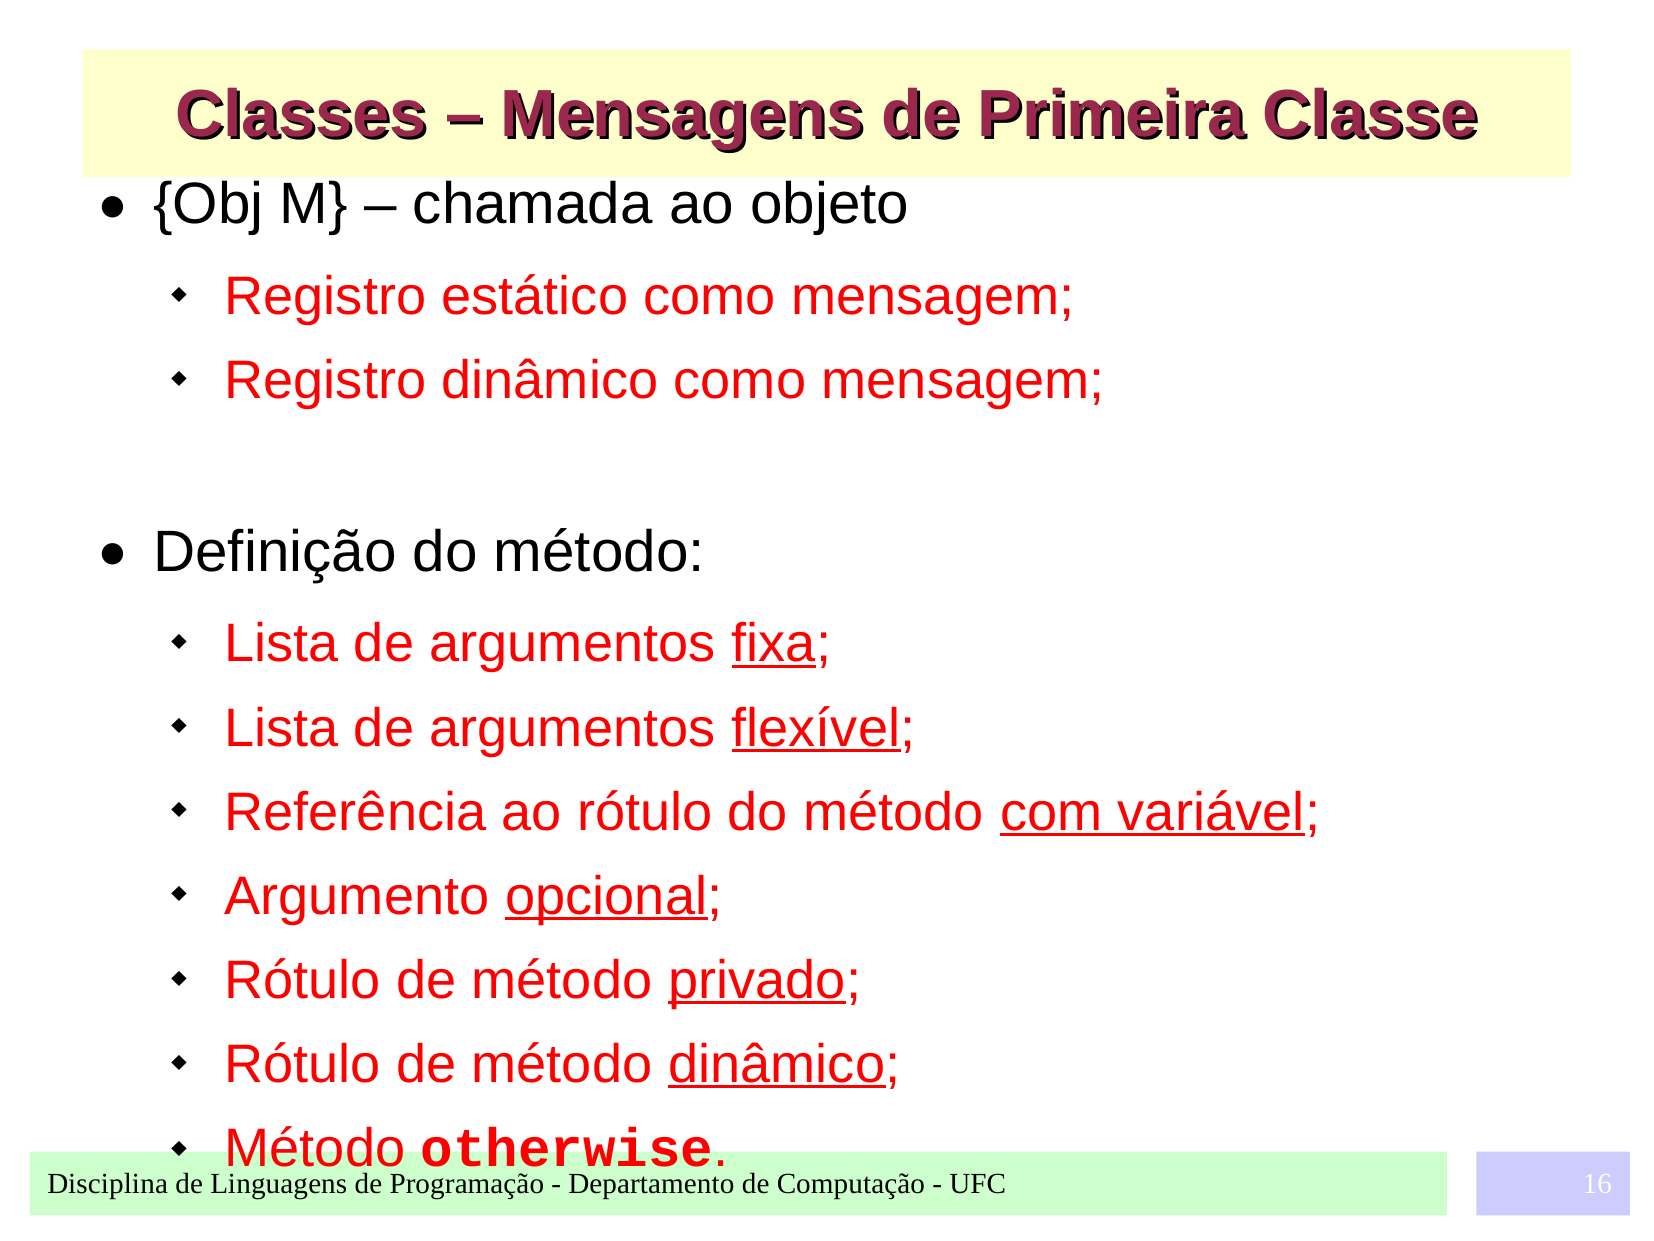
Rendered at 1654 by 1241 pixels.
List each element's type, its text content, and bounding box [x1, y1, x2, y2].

list {Obj M} – chamada ao objeto Registro estático como mensagem; Registro dinâmico como mensagem; Definição do método: Lista de argumentos fixa; Lista de argumentos flexível; Referência ao rótulo do método com variável; Argumento opcional; Rótulo de método privado; Rótulo de método dinâmico; Método otherwise. [82, 171, 1571, 1187]
title Classes – Mensagens de Primeira Classe [82, 49, 1571, 171]
